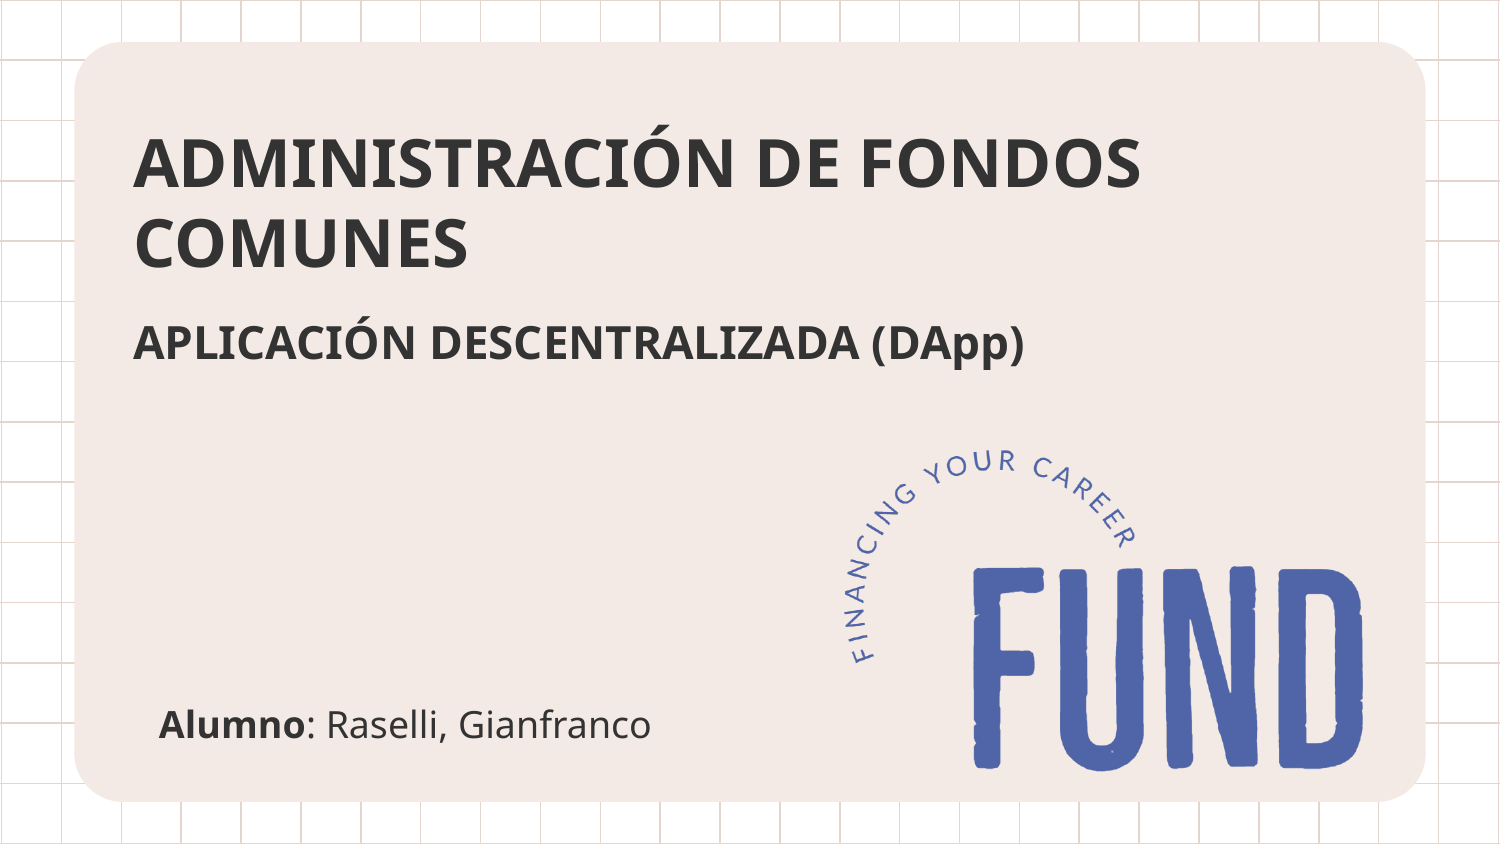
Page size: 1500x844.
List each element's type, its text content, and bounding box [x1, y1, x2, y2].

picture [826, 434, 1388, 786]
text_box Alumno: Raselli, Gianfranco [143, 679, 768, 774]
title APLICACIÓN DESCENTRALIZADA (DApp) [118, 295, 1388, 384]
title ADMINISTRACIÓN DE FONDOS COMUNES [118, 88, 1388, 295]
